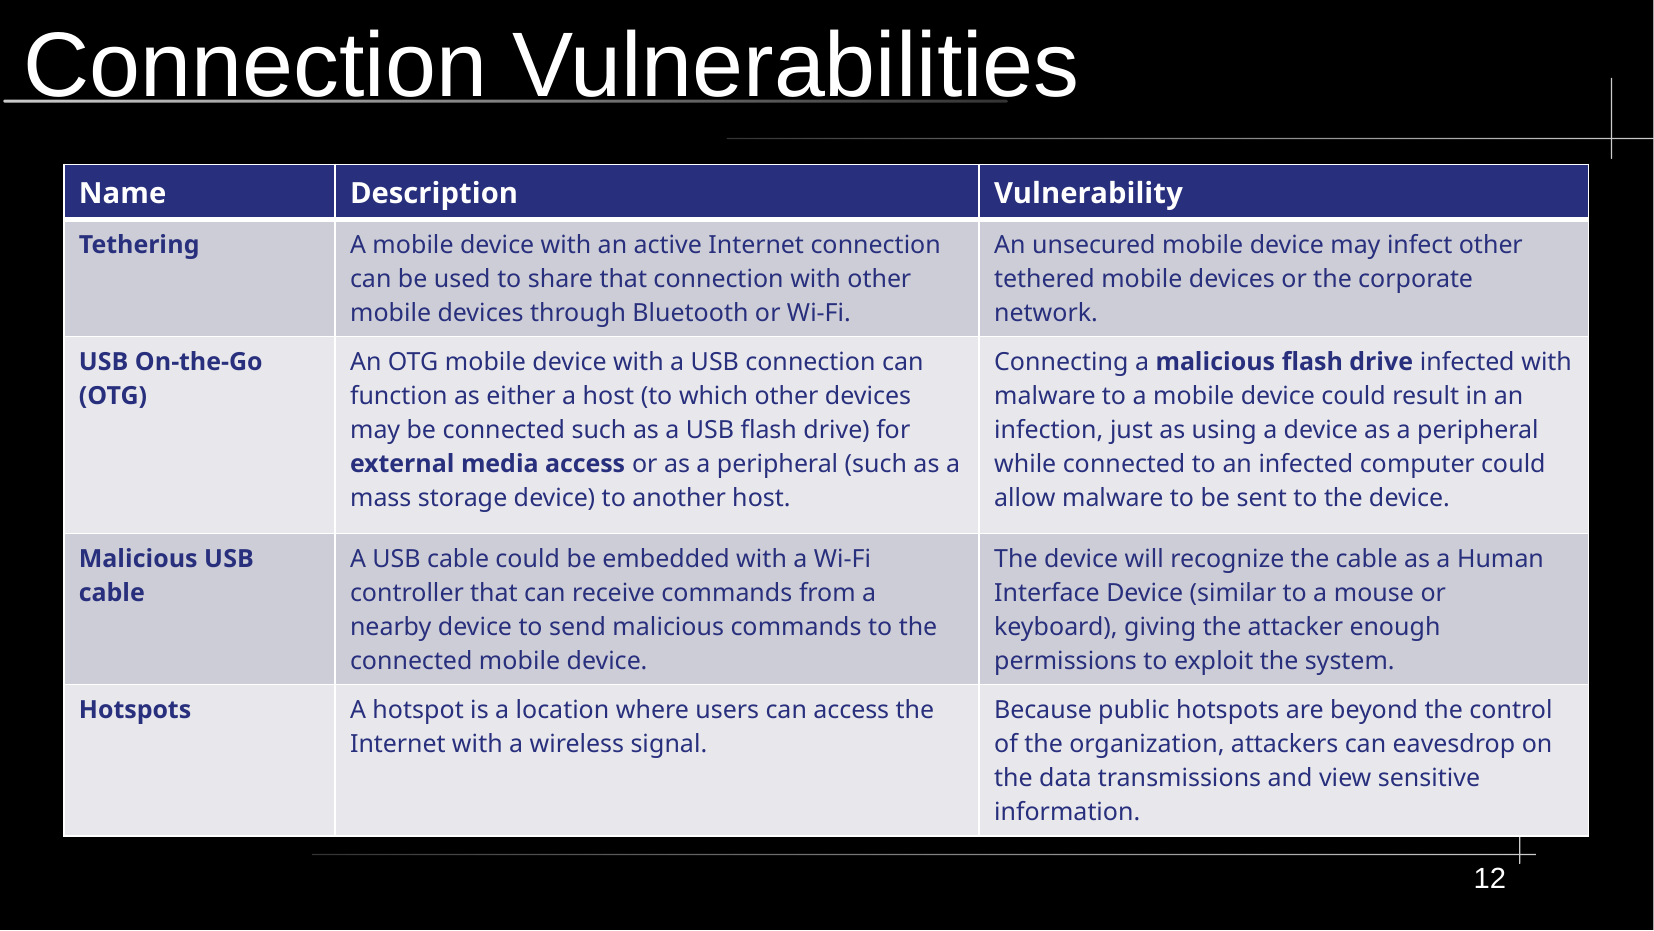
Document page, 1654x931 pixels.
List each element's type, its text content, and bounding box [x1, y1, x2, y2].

table_cell A mobile device with an active Internet connection can be used to share that connection with other mobile devices through Bluetooth or Wi-Fi. [336, 222, 978, 336]
table_cell An unsecured mobile device may infect other tethered mobile devices or the corporate network. [980, 222, 1588, 336]
table_cell A hotspot is a location where users can access the Internet with a wireless signal. [336, 685, 978, 835]
table_cell The device will recognize the cable as a Human Interface Device (similar to a mouse or keyboard), giving the attacker enough permissions to exploit the system. [980, 534, 1588, 684]
table_header Name [65, 165, 334, 217]
title Connection Vulnerabilities [23, 11, 1589, 119]
table_cell Malicious USB cable [65, 534, 334, 684]
table_cell A USB cable could be embedded with a Wi-Fi controller that can receive commands from a nearby device to send malicious commands to the connected mobile device. [336, 534, 978, 684]
table_cell Because public hotspots are beyond the control of the organization, attackers can eavesdrop on the data transmissions and view sensitive information. [980, 685, 1588, 835]
table_cell Tethering [65, 222, 334, 336]
table_cell An OTG mobile device with a USB connection can function as either a host (to which other devices may be connected such as a USB flash drive) for external media access or as a peripheral (such as a mass storage device) to another host. [336, 337, 978, 533]
table_header Vulnerability [980, 165, 1588, 217]
table_cell Connecting a malicious flash drive infected with malware to a mobile device could result in an infection, just as using a device as a peripheral while connected to an infected computer could allow malware to be sent to the device. [980, 337, 1588, 533]
table_header Description [336, 165, 978, 217]
table_cell USB On-the-Go (OTG) [65, 337, 334, 533]
table_cell Hotspots [65, 685, 334, 835]
